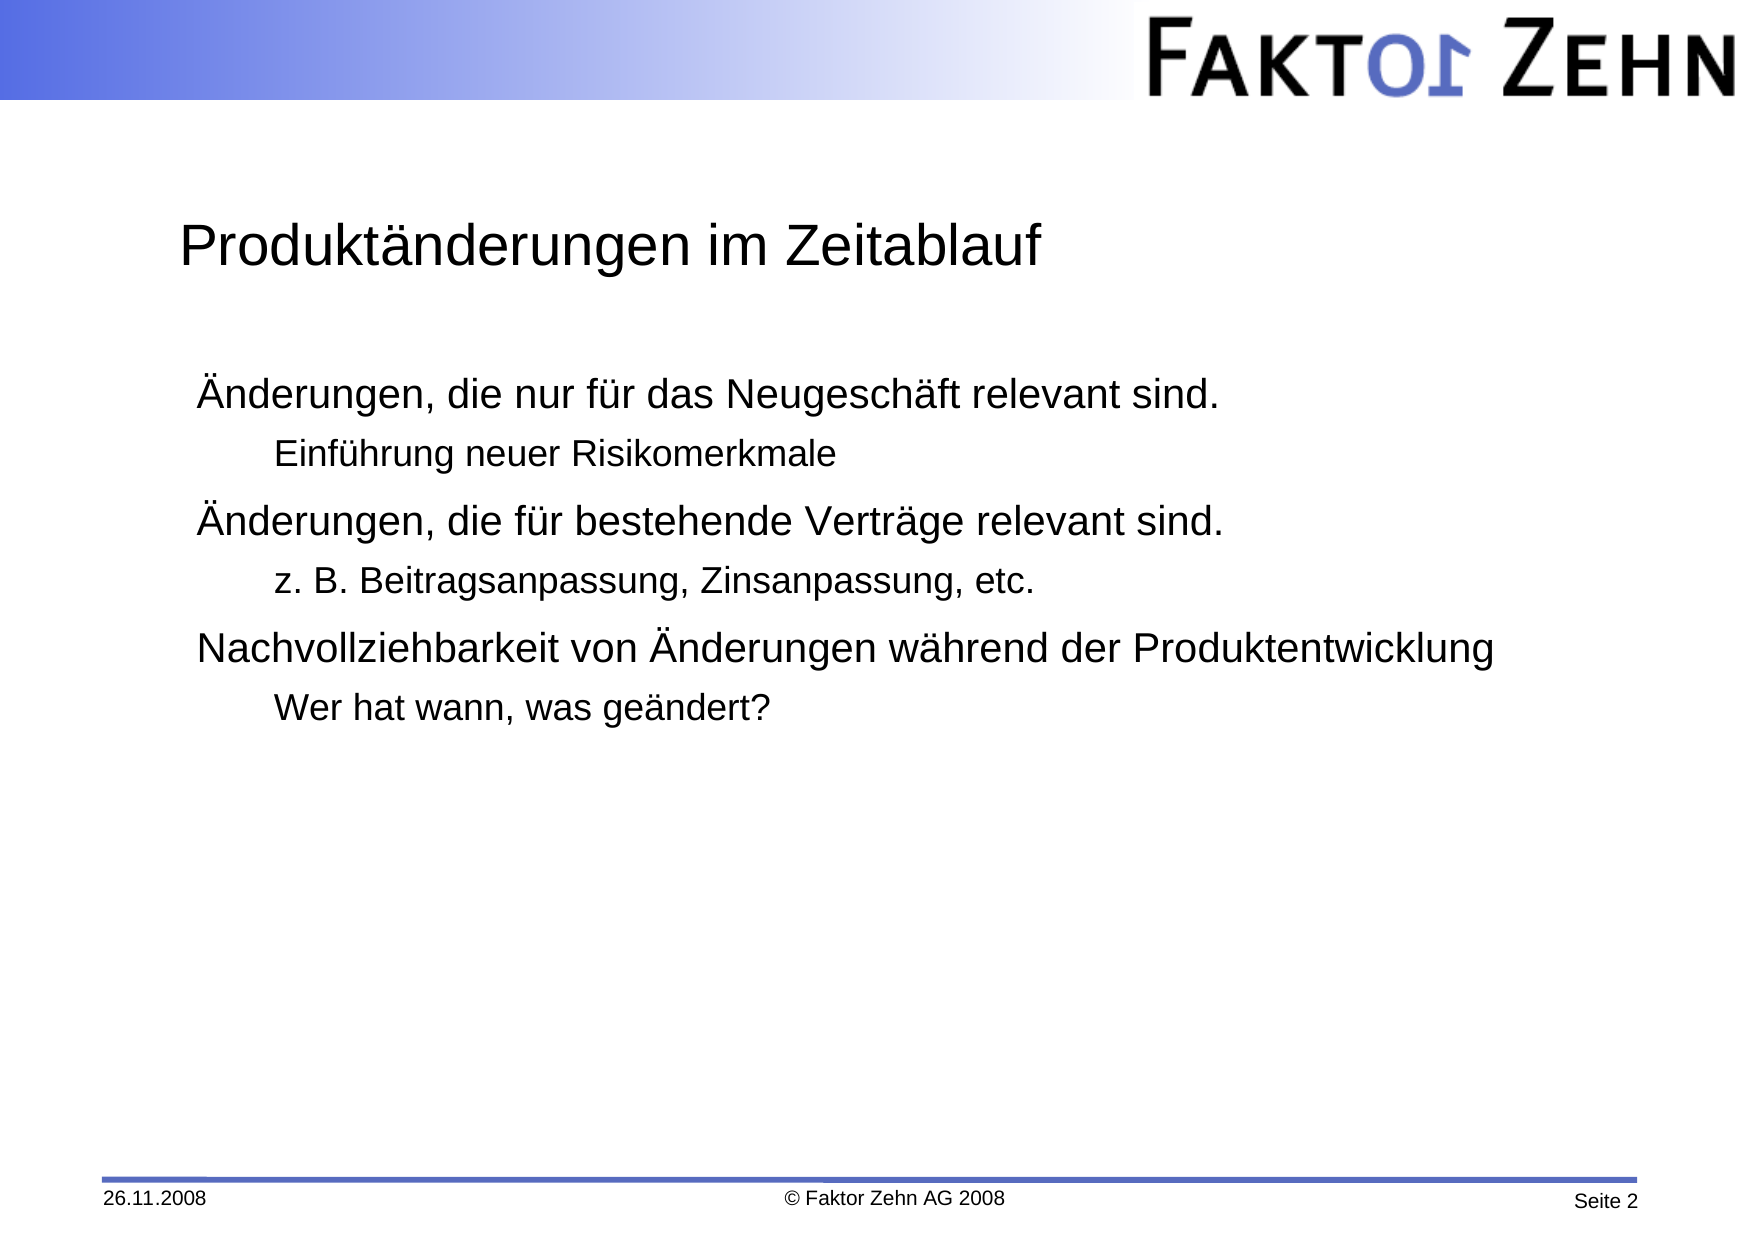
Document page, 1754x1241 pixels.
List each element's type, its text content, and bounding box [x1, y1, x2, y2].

picture [1133, 2, 1749, 105]
title Produktänderungen im Zeitablauf [179, 142, 1576, 349]
list Änderungen, die nur für das Neugeschäft relevant sind. Einführung neuer Risikomerkmale Änderungen, die für bestehende Verträge relevant sind. z. B. Beitragsanpassung, Zinsanpassung, etc. Nachvollziehbarkeit von Änderungen während der Produktentwicklung Wer hat wann, was geändert? [179, 371, 1576, 1078]
